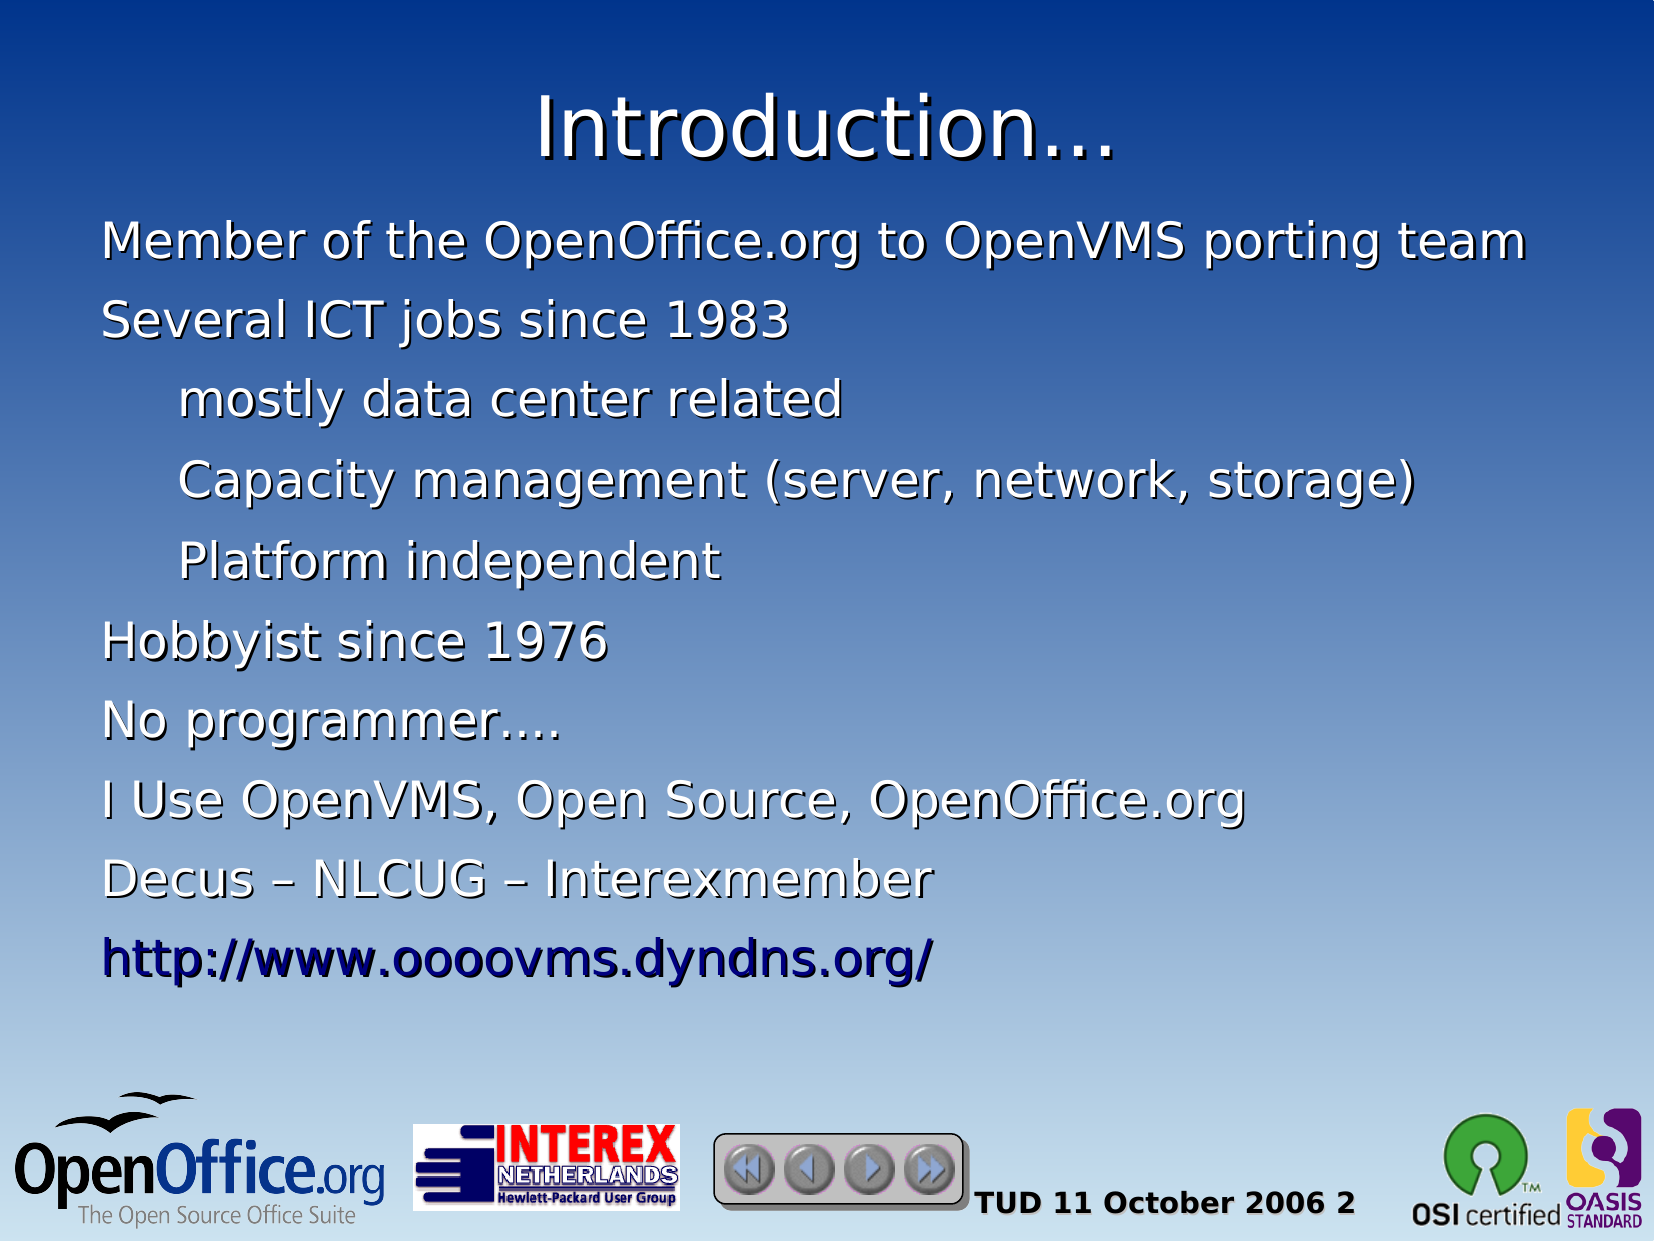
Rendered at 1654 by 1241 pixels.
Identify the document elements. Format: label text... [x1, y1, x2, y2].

picture [904, 1144, 955, 1195]
title Introduction... [82, 49, 1571, 207]
picture [784, 1144, 835, 1195]
text_box TUD 11 October 2006 32 [980, 1181, 1506, 1241]
picture [413, 1124, 680, 1211]
picture [844, 1144, 895, 1195]
picture [15, 1092, 384, 1229]
picture [724, 1144, 775, 1195]
picture [1405, 1102, 1654, 1238]
text_box [714, 1133, 963, 1204]
list Member of the OpenOffice.org to OpenVMS porting team Several ICT jobs since 1983 mostly data center related Capacity management (server, network, storage) Platform independent Hobbyist since 1976 No programmer.... I Use OpenVMS, Open Source, OpenOffice.org Decus – NLCUG – Interexmember http://www.oooovms.dyndns.org/ [82, 212, 1625, 1069]
